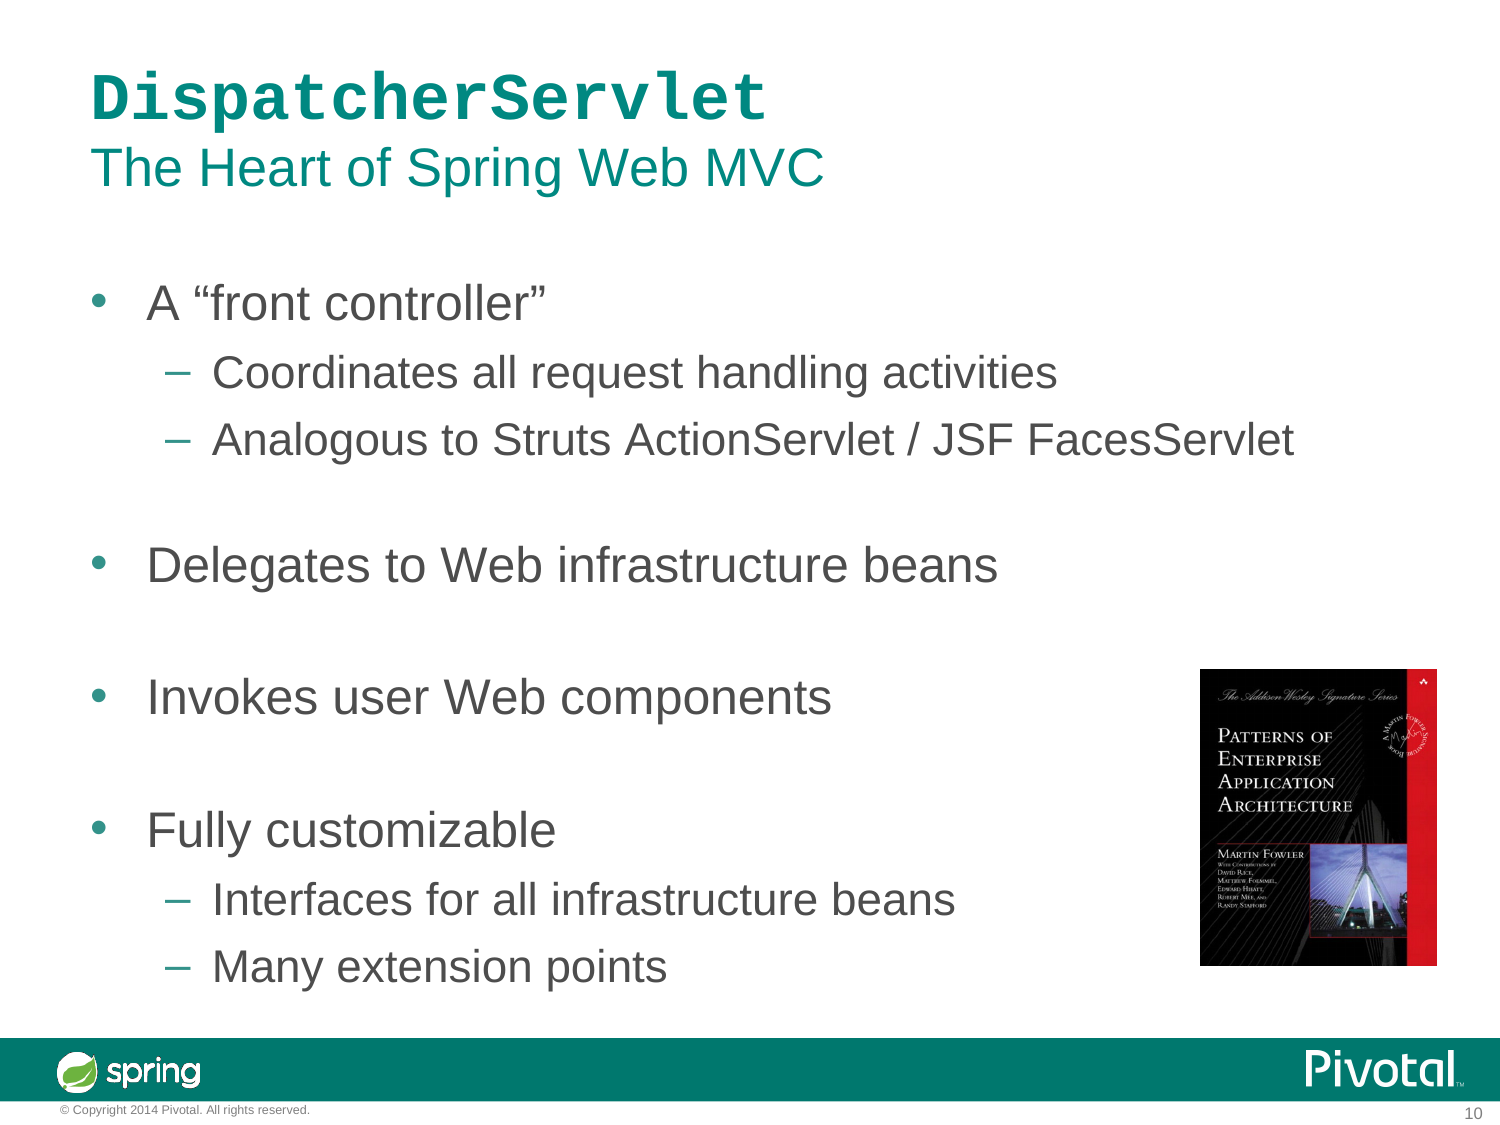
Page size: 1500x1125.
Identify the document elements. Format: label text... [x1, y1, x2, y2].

list A “front controller” Coordinates all request handling activities Analogous to Struts ActionServlet / JSF FacesServlet Delegates to Web infrastructure beans Invokes user Web components Fully customizable Interfaces for all infrastructure beans Many extension points [75, 262, 1426, 1005]
picture [1306, 1050, 1464, 1087]
picture [32, 1041, 210, 1103]
title DispatcherServlet The Heart of Spring Web MVC [75, 45, 1426, 233]
picture [1200, 669, 1437, 967]
